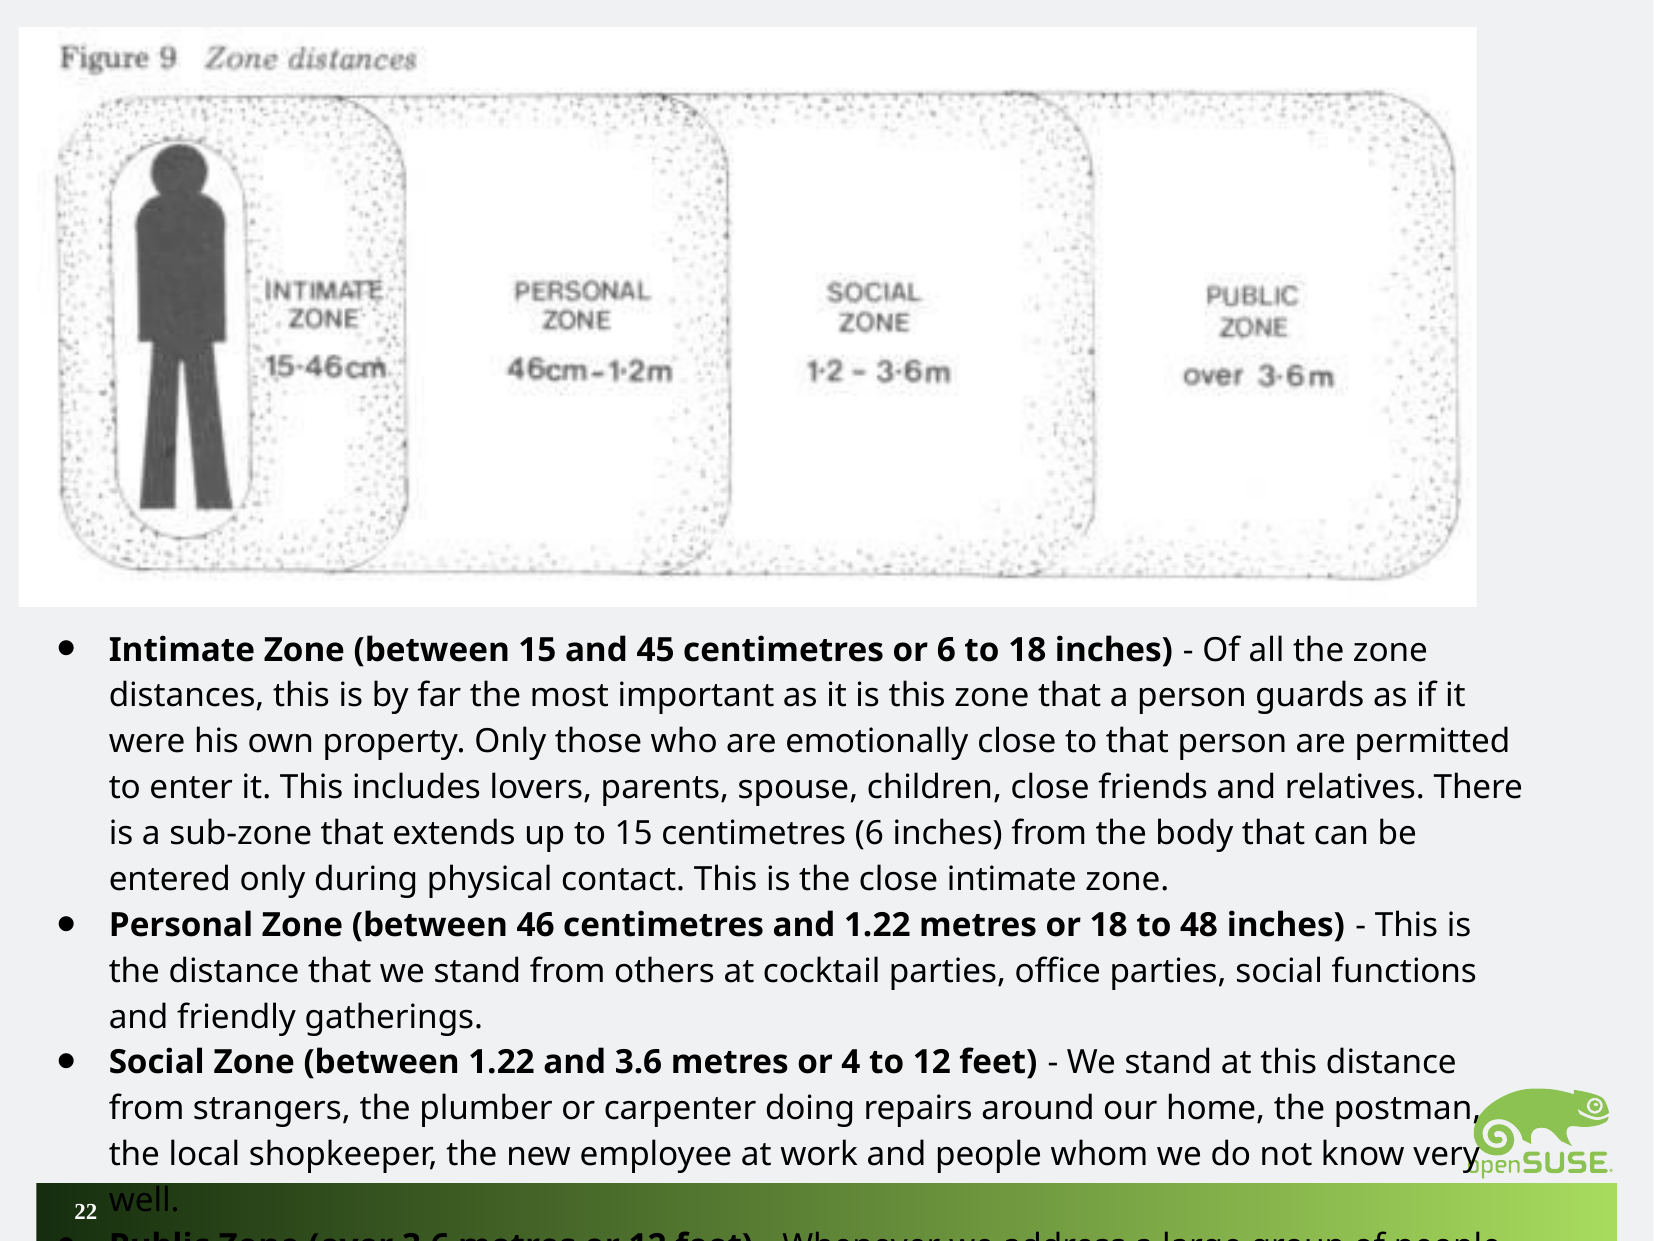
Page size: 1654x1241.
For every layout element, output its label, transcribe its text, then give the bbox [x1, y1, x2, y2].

text_box [18, 27, 1477, 606]
picture [1587, 1098, 1602, 1113]
text_box Intimate Zone (between 15 and 45 centimetres or 6 to 18 inches) - Of all the zone distances, this is by far the most important as it is this zone that a person guards as if it were his own property. Only those who are emotionally close to that person are permitted to enter it. This includes lovers, parents, spouse, children, close friends and relatives. There is a sub-zone that extends up to 15 centimetres (6 inches) from the body that can be entered only during physical contact. This is the close intimate zone. Personal Zone (between 46 centimetres and 1.22 metres or 18 to 48 inches) - This is the distance that we stand from others at cocktail parties, office parties, social functions and friendly gatherings. Social Zone (between 1.22 and 3.6 metres or 4 to 12 feet) - We stand at this distance from strangers, the plumber or carpenter doing repairs around our home, the postman, the local shopkeeper, the new employee at work and people whom we do not know very well. Public Zone (over 3.6 metres or 12 feet) - Whenever we address a large group of people, this is the comfortable distance at which we choose to stand. [18, 606, 1546, 1241]
picture [0, 0, 1654, 1241]
